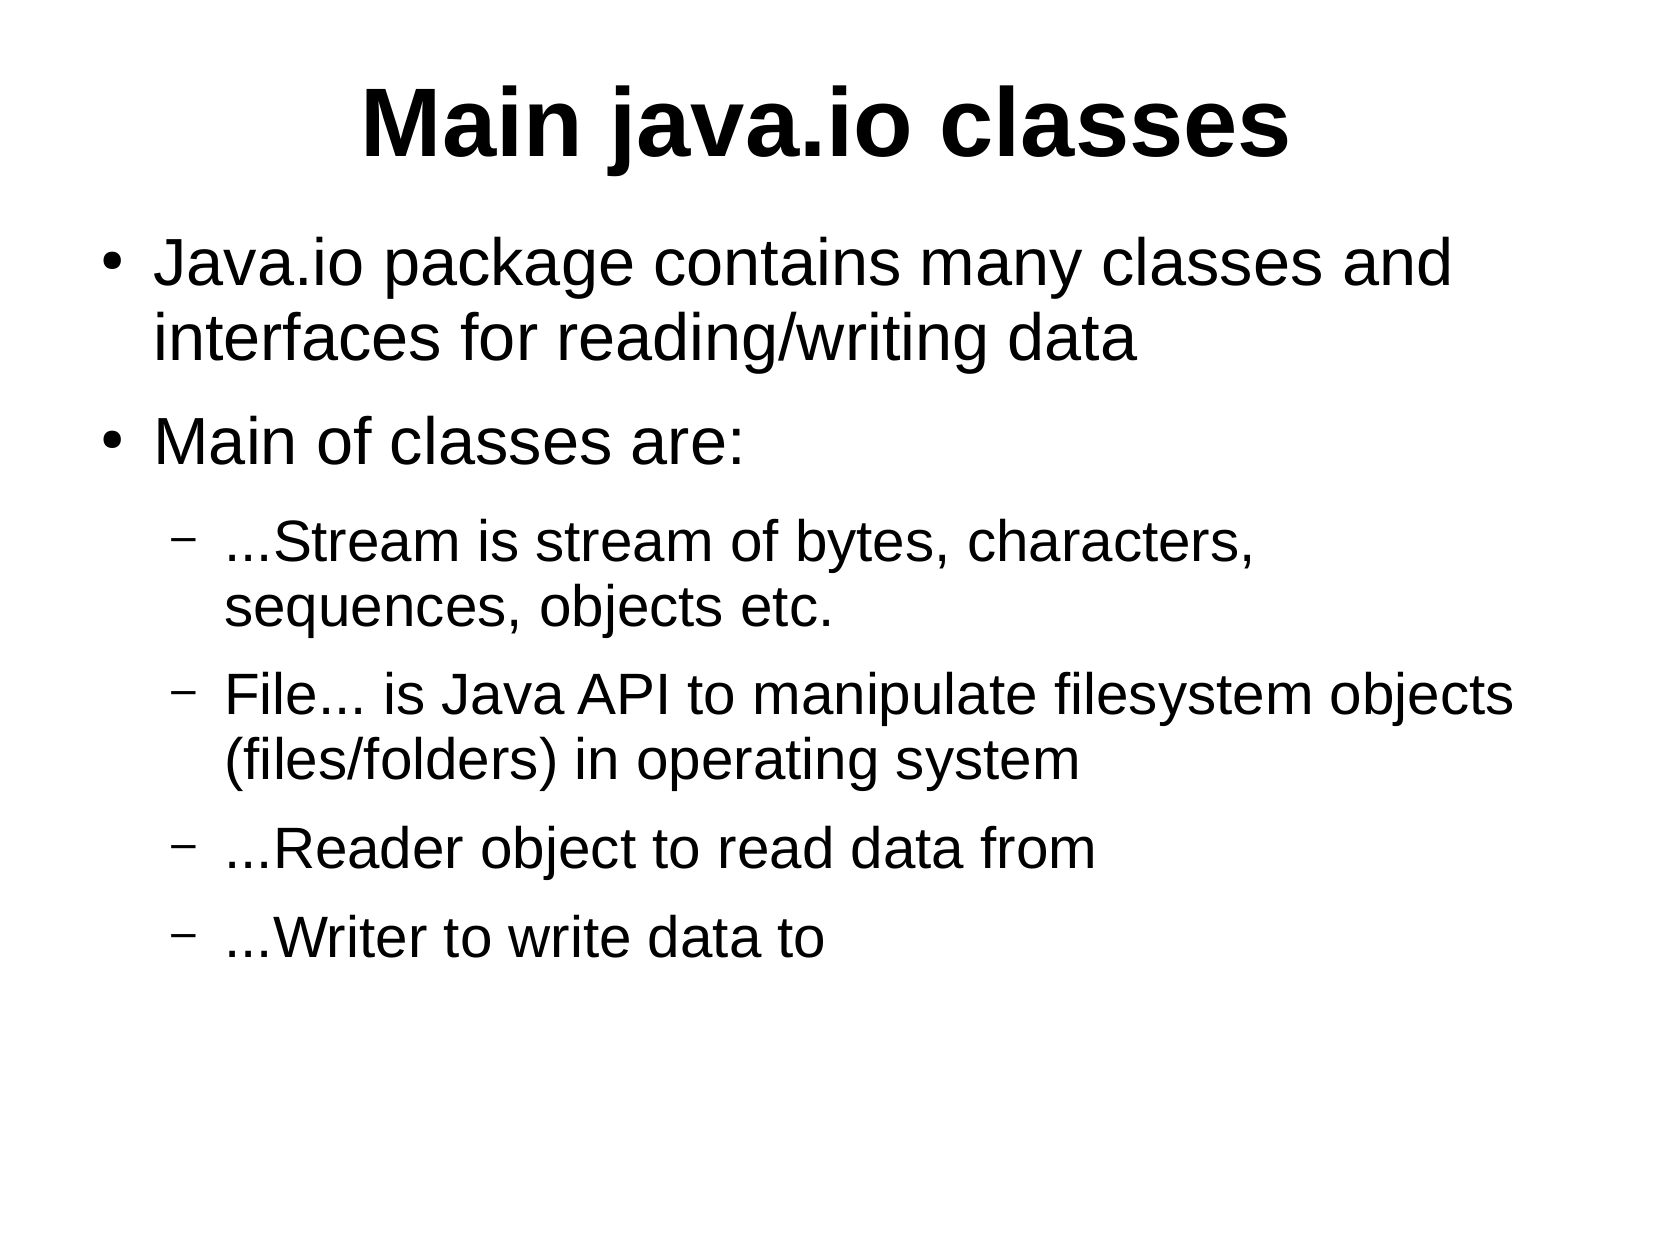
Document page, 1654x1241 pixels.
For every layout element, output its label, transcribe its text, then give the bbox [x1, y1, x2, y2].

list Java.io package contains many classes and interfaces for reading/writing data Main of classes are: ...Stream is stream of bytes, characters, sequences, objects etc. File... is Java API to manipulate filesystem objects (files/folders) in operating system ...Reader object to read data from ...Writer to write data to [82, 225, 1538, 1186]
title Main java.io classes [82, 49, 1571, 196]
